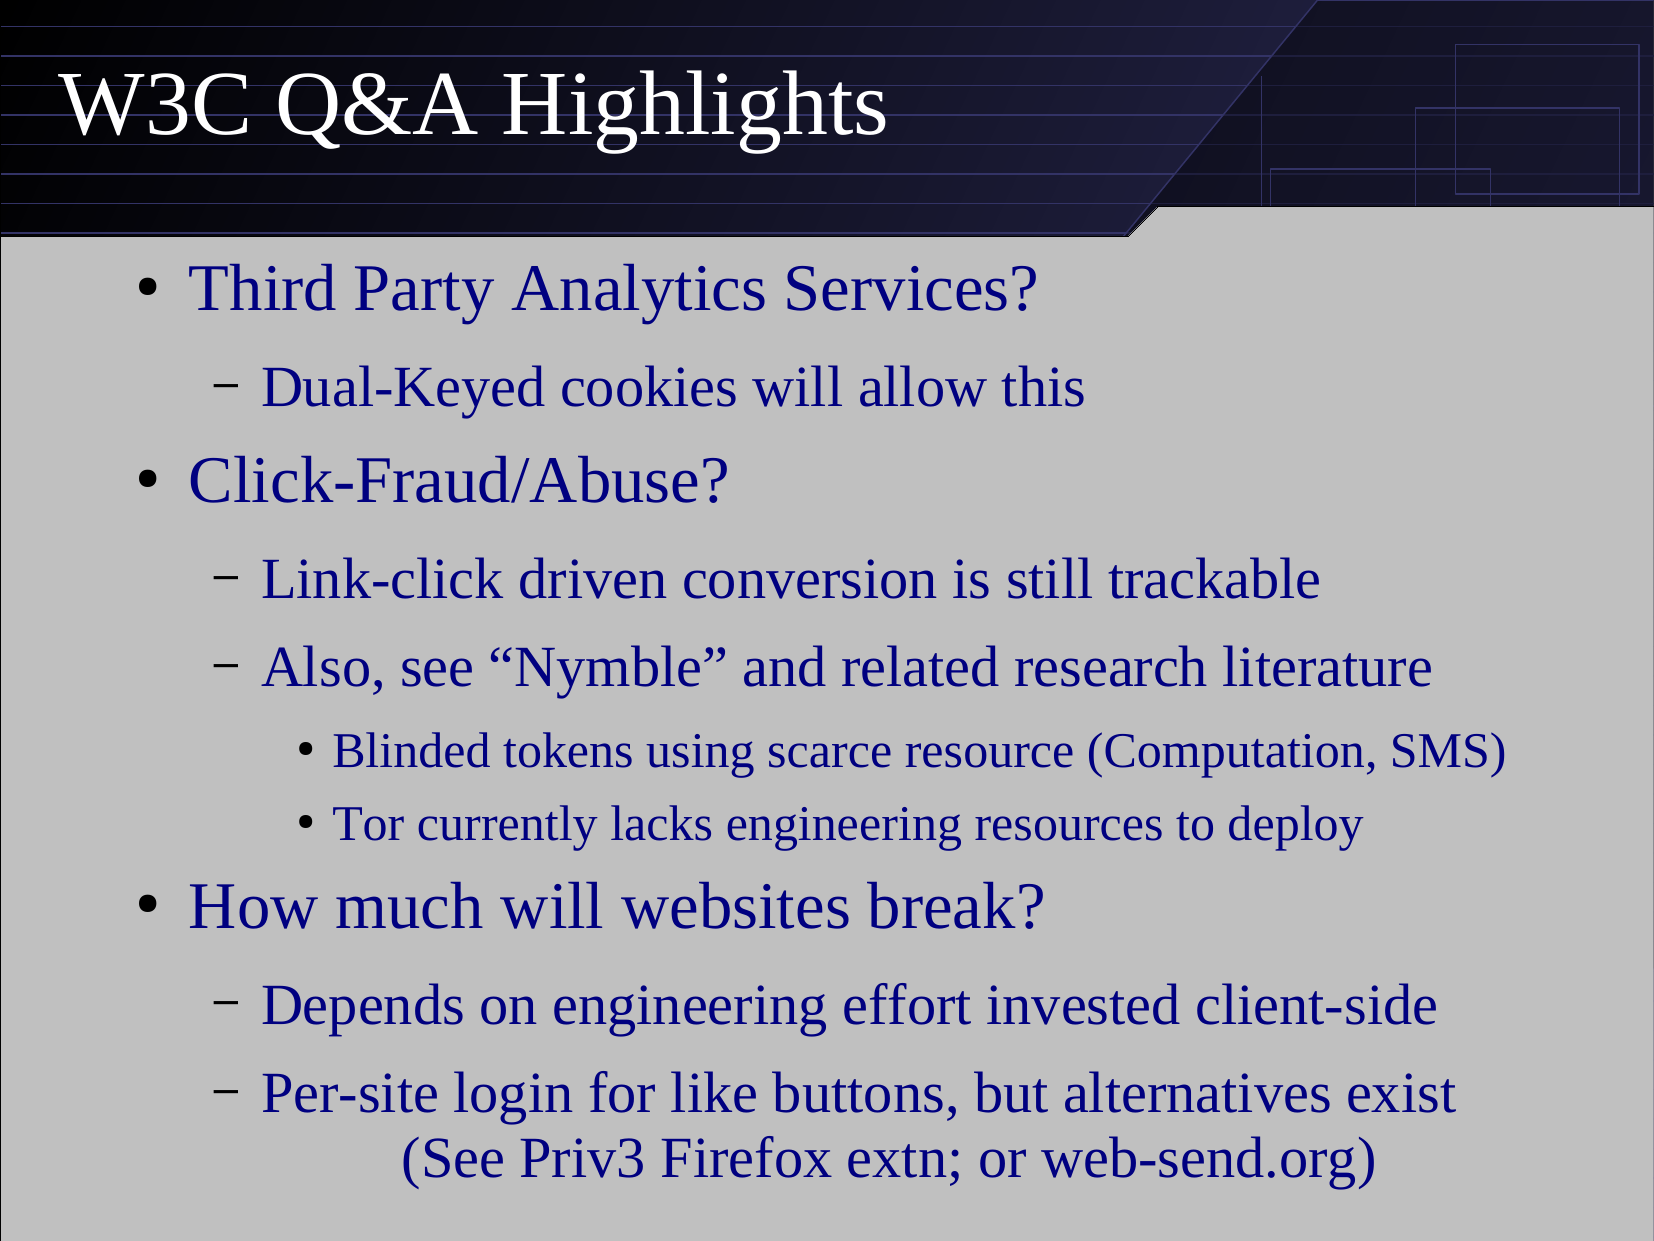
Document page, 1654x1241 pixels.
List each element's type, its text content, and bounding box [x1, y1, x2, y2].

title W3C Q&A Highlights [59, 0, 1447, 208]
list Third Party Analytics Services? Dual-Keyed cookies will allow this Click-Fraud/Abuse? Link-click driven conversion is still trackable Also, see “Nymble” and related research literature Blinded tokens using scarce resource (Computation, SMS) Tor currently lacks engineering resources to deploy How much will websites break? Depends on engineering effort invested client-side Per-site login for like buttons, but alternatives exist (See Priv3 Firefox extn; or web-send.org) [118, 147, 1531, 1190]
